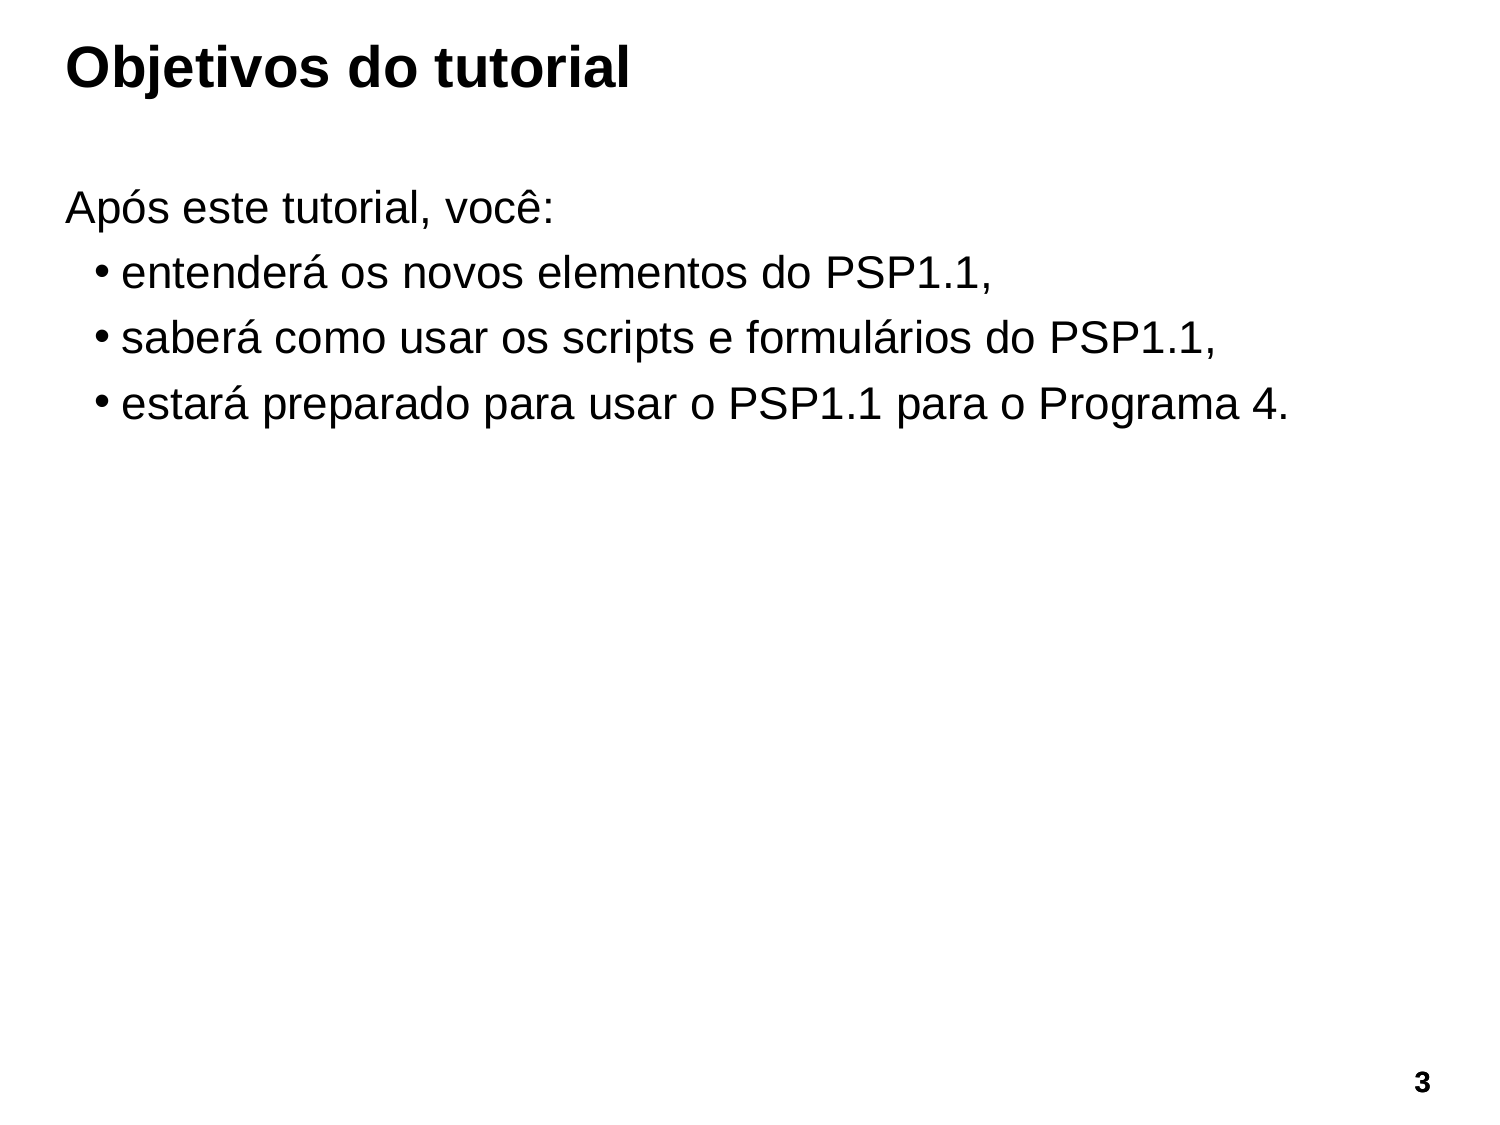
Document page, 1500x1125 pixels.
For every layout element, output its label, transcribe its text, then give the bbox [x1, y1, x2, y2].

list Após este tutorial, você: entenderá os novos elementos do PSP1.1, saberá como usar os scripts e formulários do PSP1.1, estará preparado para usar o PSP1.1 para o Programa 4. [65, 177, 1431, 1000]
title Objetivos do tutorial [65, 37, 1313, 148]
